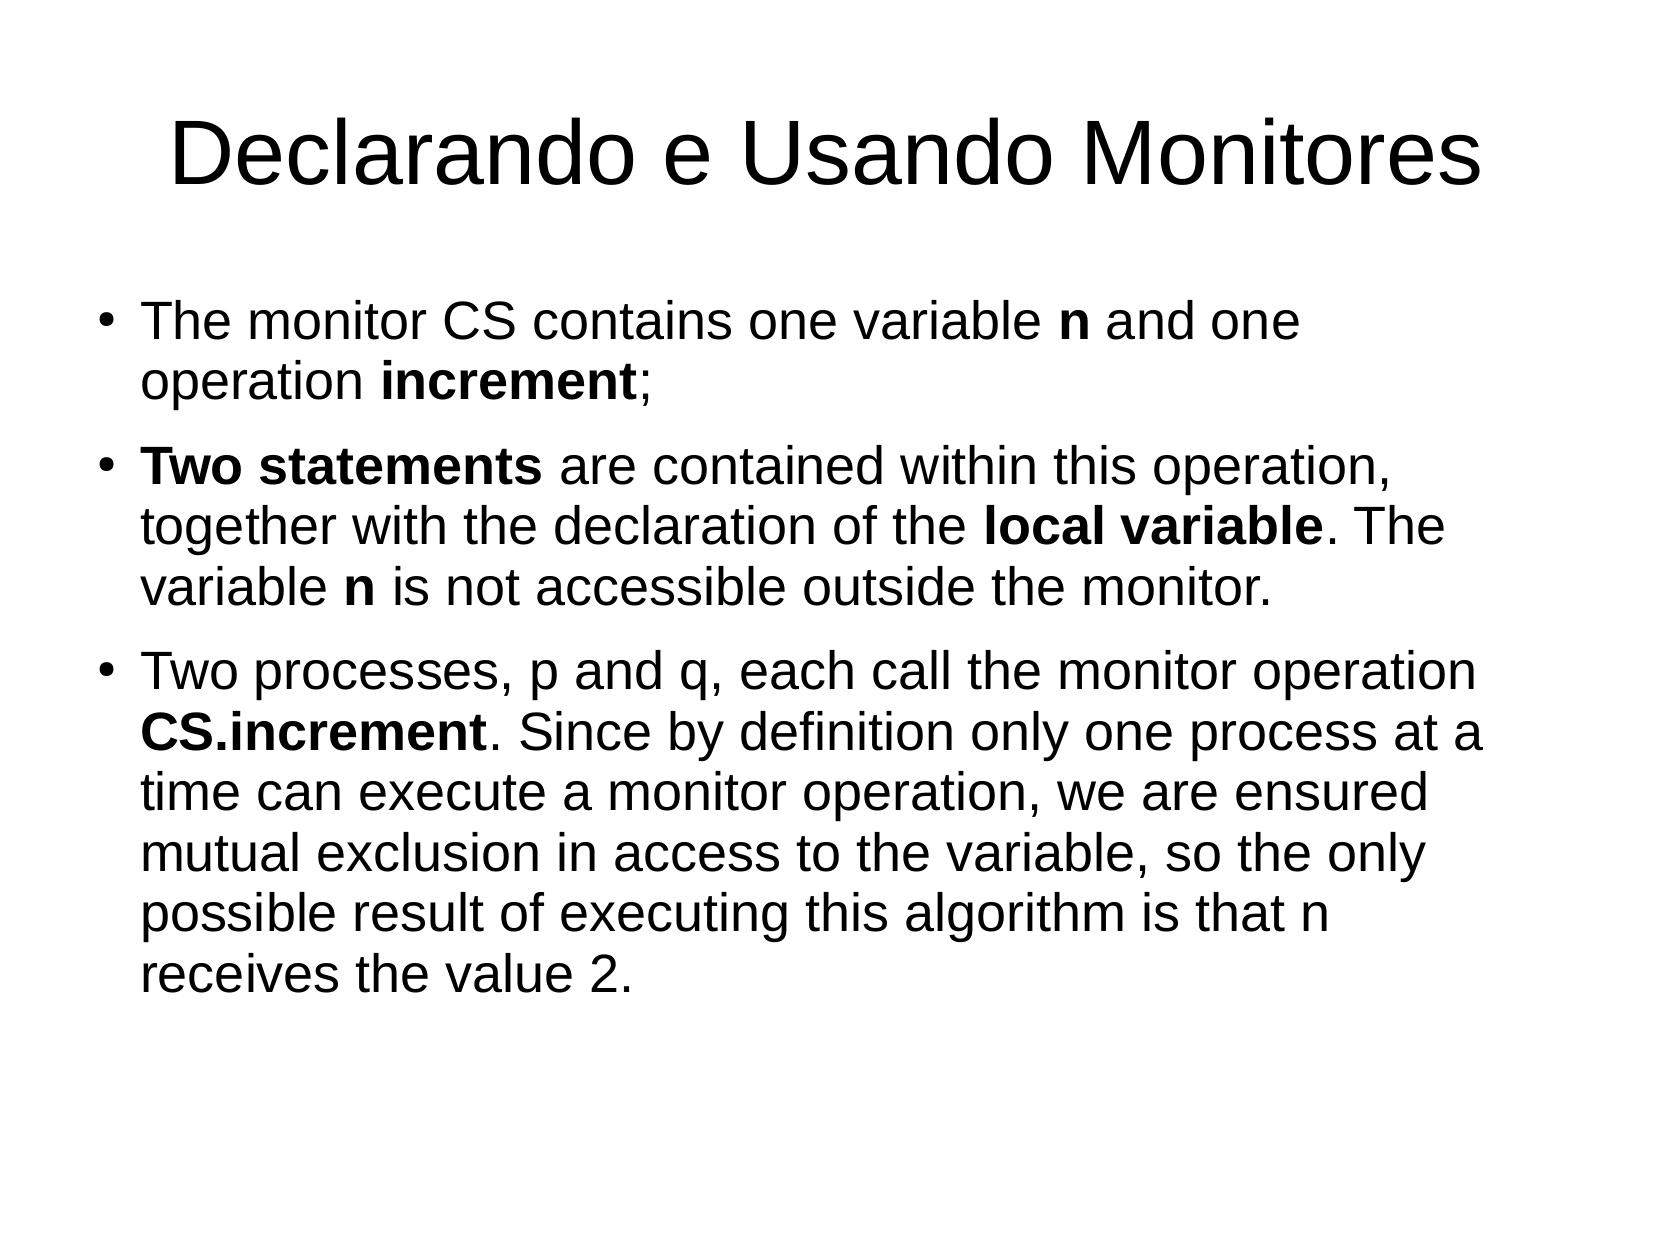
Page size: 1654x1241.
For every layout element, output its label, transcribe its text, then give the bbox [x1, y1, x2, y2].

title Declarando e Usando Monitores [82, 49, 1571, 257]
list The monitor CS contains one variable n and one operation increment; Two statements are contained within this operation, together with the declaration of the local variable. The variable n is not accessible outside the monitor. Two processes, p and q, each call the monitor operation CS.increment. Since by definition only one process at a time can execute a monitor operation, we are ensured mutual exclusion in access to the variable, so the only possible result of executing this algorithm is that n receives the value 2. [82, 290, 1538, 1010]
